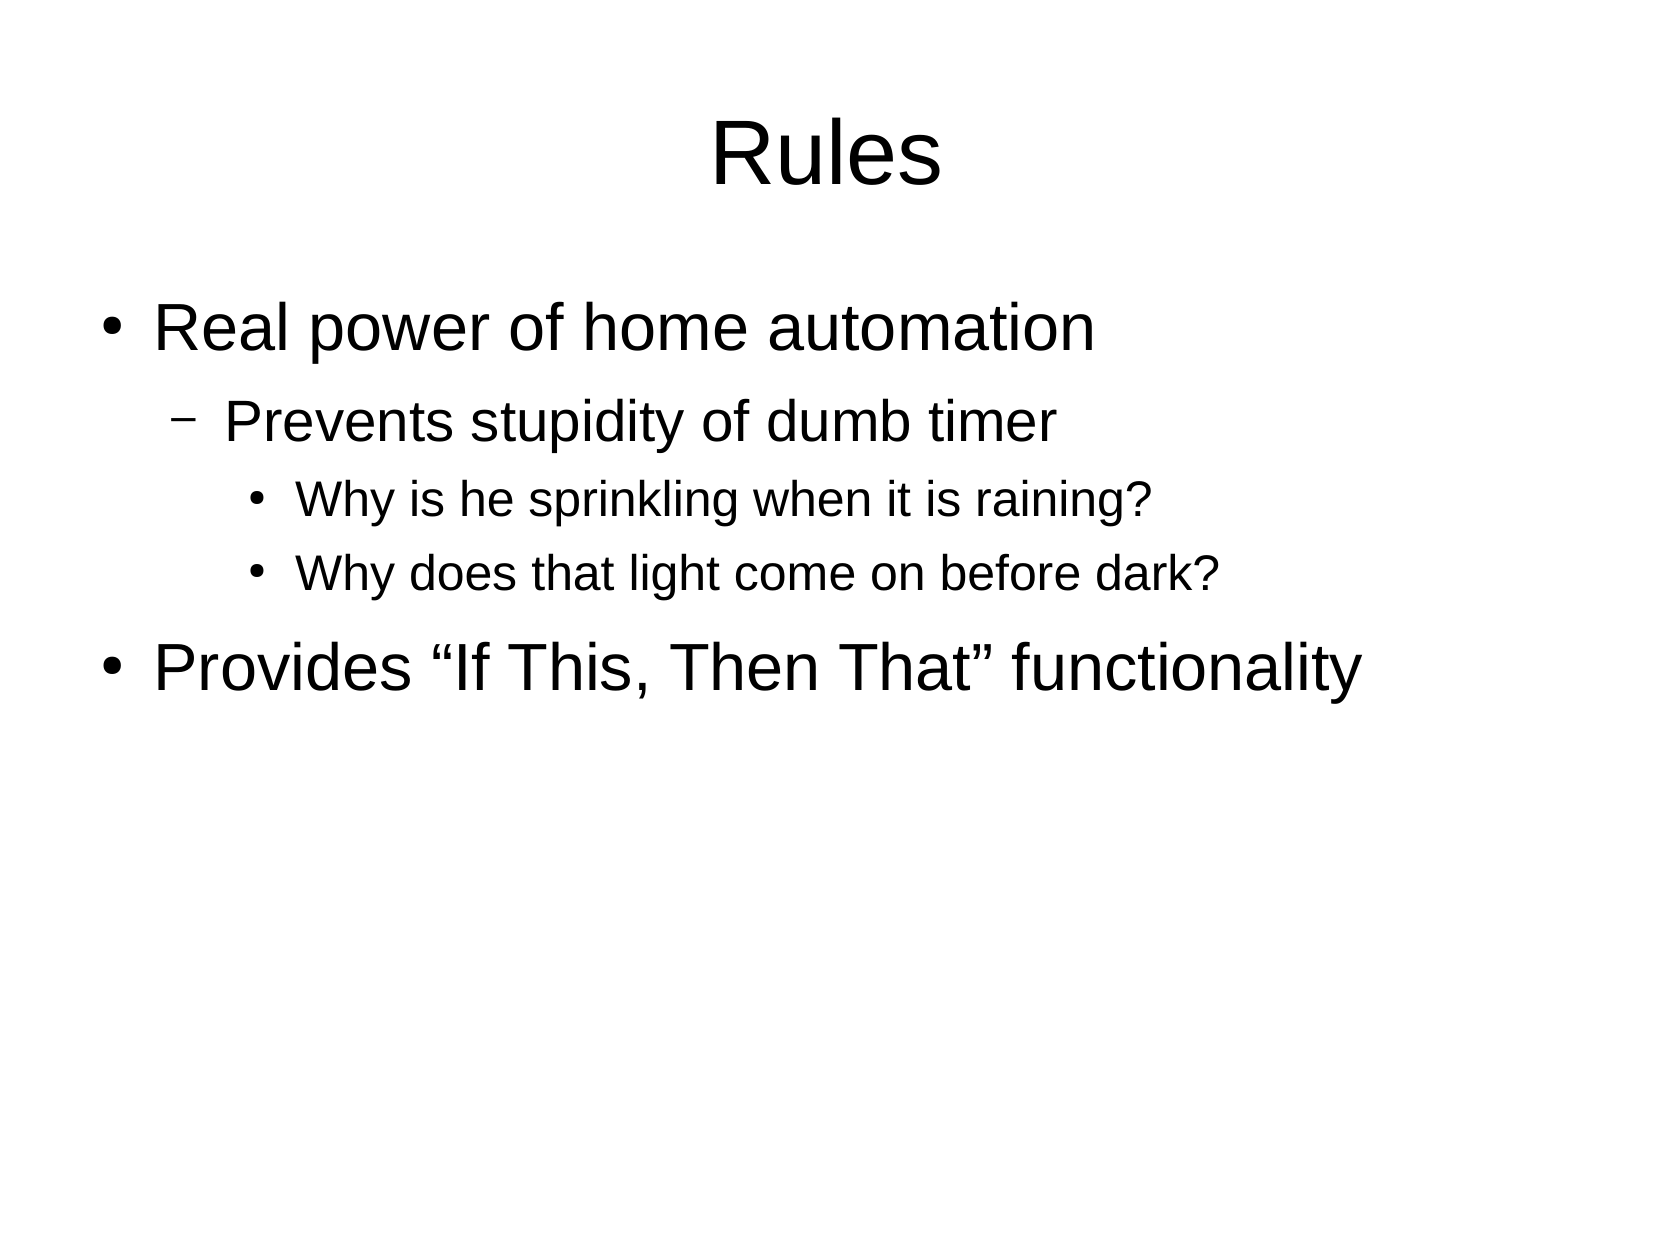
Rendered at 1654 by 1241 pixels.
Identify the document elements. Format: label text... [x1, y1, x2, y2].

title Rules [82, 49, 1571, 257]
list Real power of home automation Prevents stupidity of dumb timer Why is he sprinkling when it is raining? Why does that light come on before dark? Provides “If This, Then That” functionality [82, 290, 1571, 1010]
